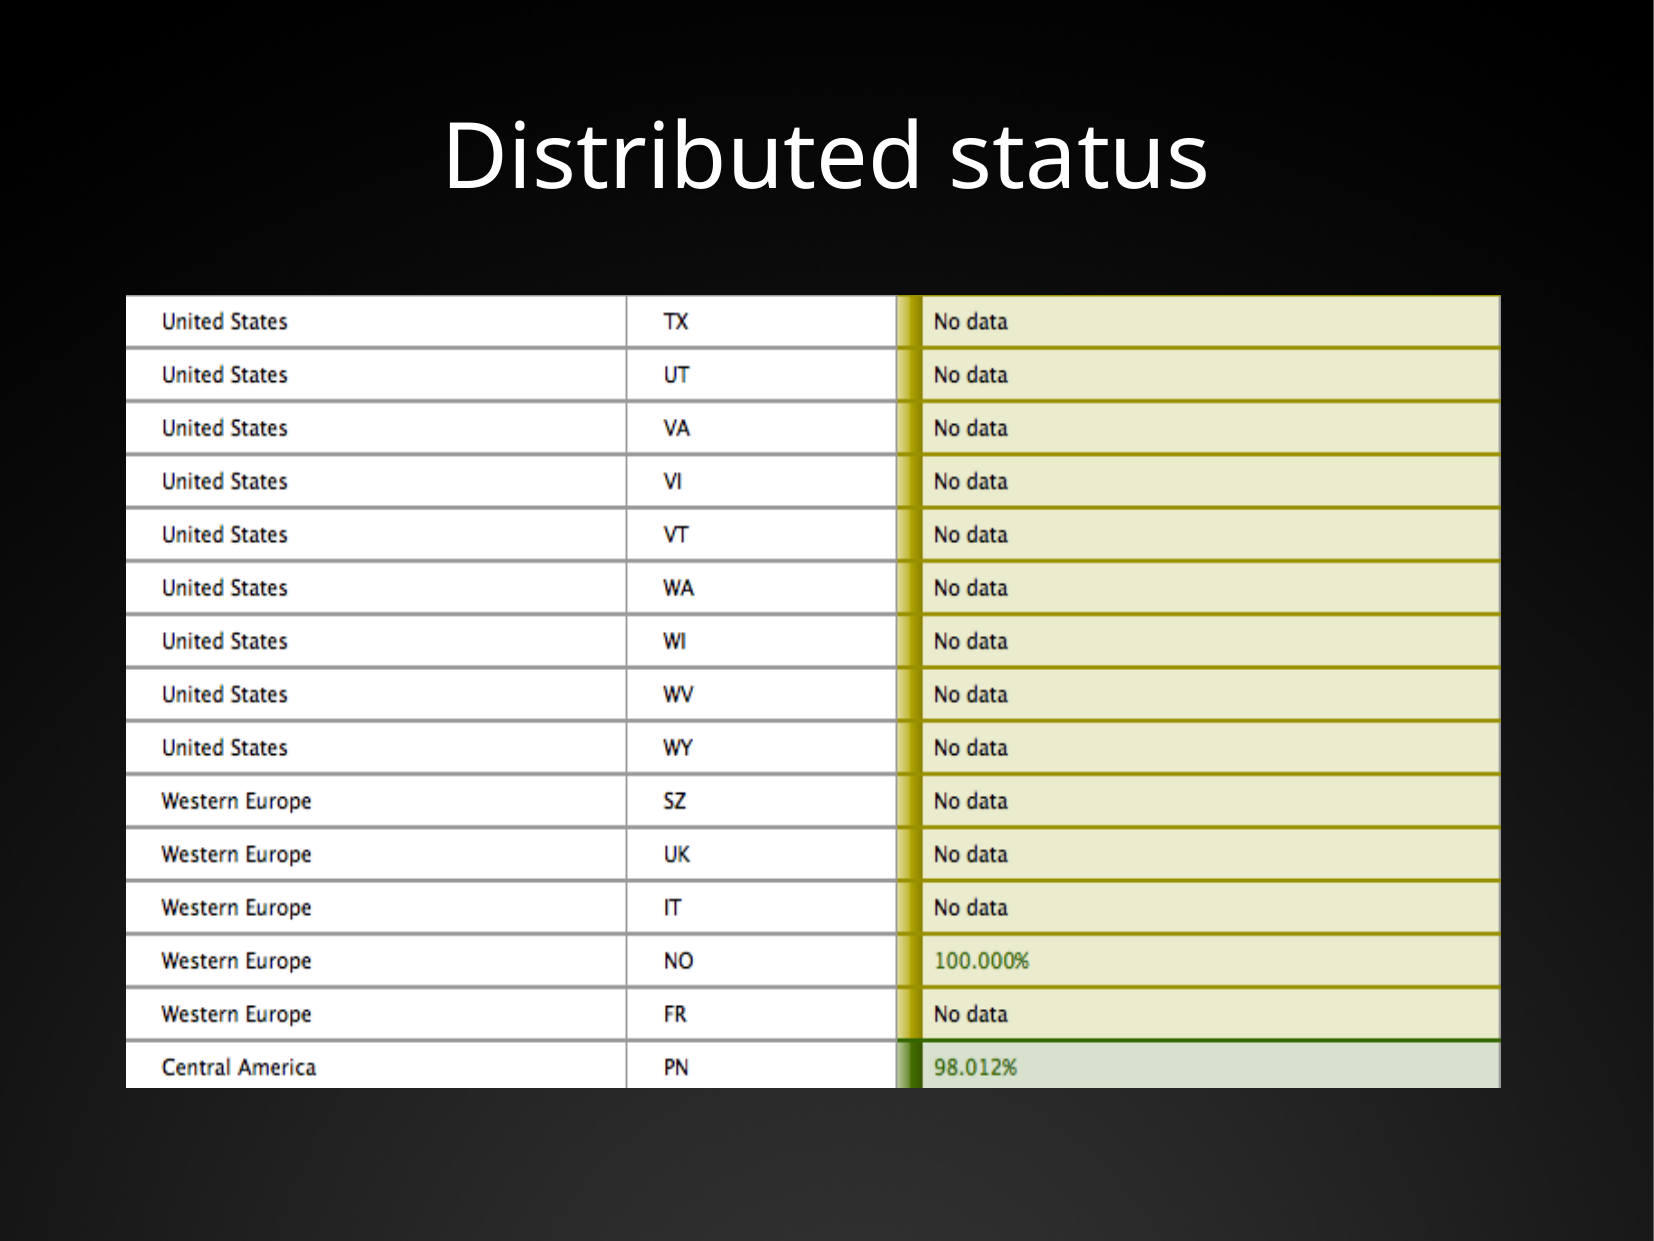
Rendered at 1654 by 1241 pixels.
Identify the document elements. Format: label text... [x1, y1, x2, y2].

title Distributed status [82, 49, 1571, 257]
picture [0, 0, 1654, 1241]
